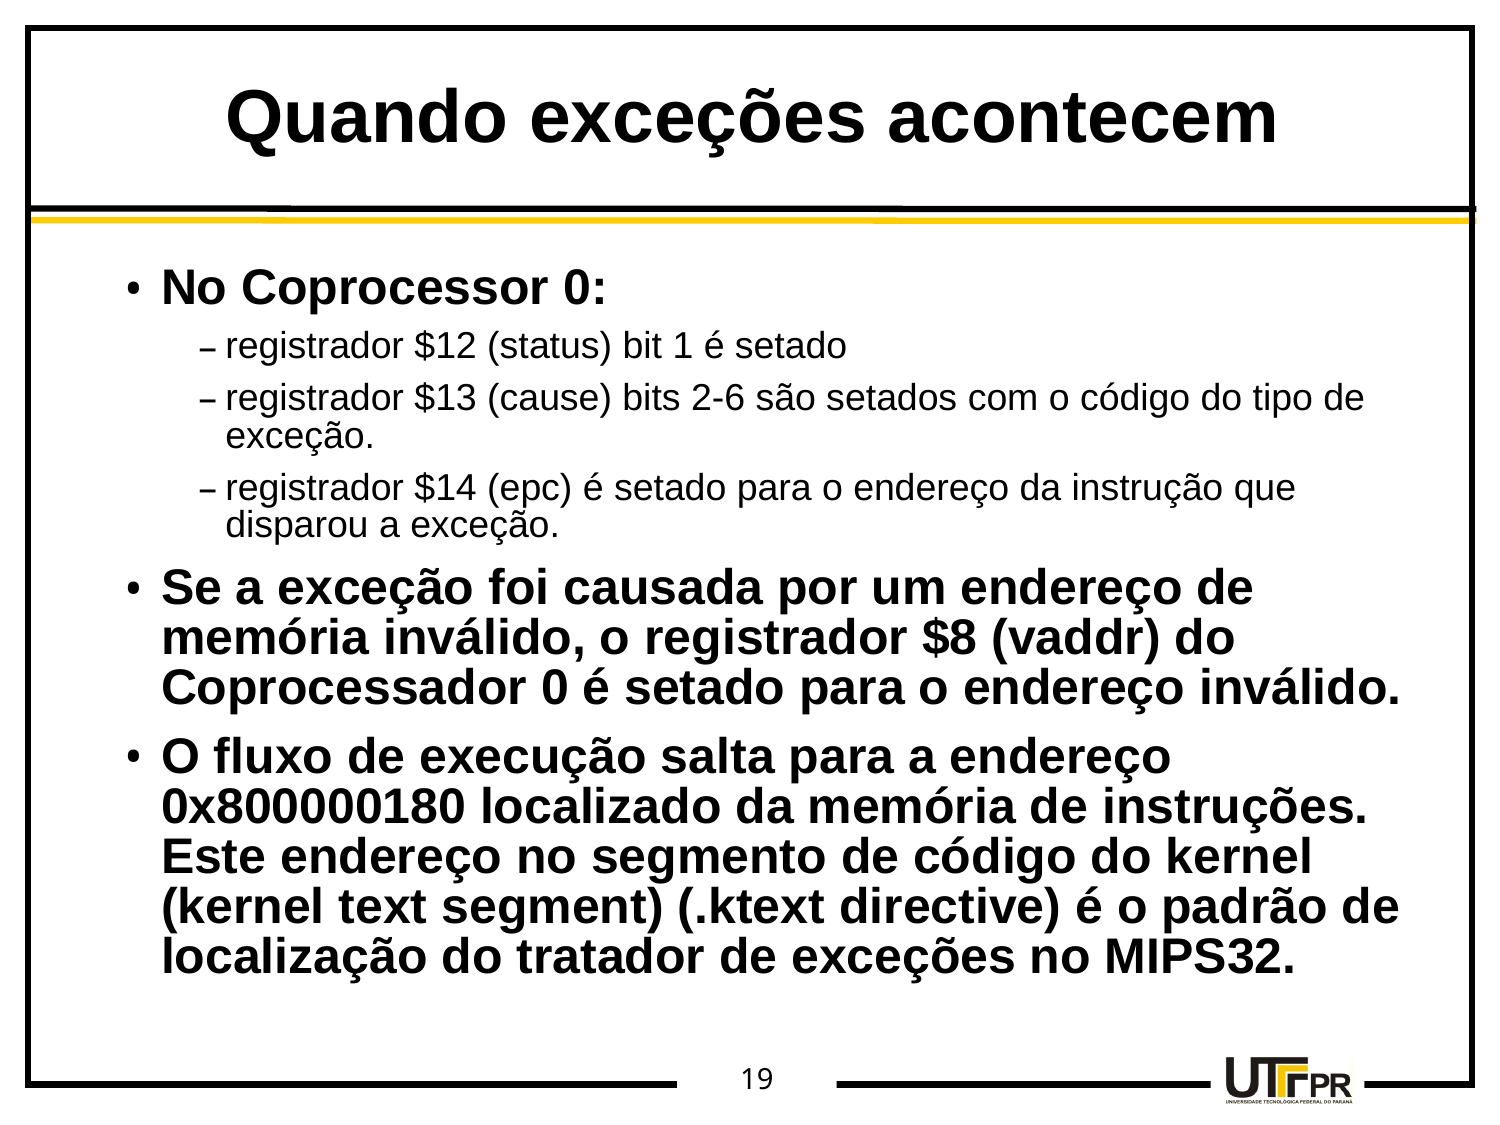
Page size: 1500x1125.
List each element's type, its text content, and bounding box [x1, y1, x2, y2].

title Quando exceções acontecem [29, 29, 1477, 207]
picture [1225, 1057, 1353, 1104]
list No Coprocessor 0: registrador $12 (status) bit 1 é setado registrador $13 (cause) bits 2-6 são setados com o código do tipo de exceção. registrador $14 (epc) é setado para o endereço da instrução que disparou a exceção. Se a exceção foi causada por um endereço de memória inválido, o registrador $8 (vaddr) do Coprocessador 0 é setado para o endereço inválido. O fluxo de execução salta para a endereço 0x800000180 localizado da memória de instruções. Este endereço no segmento de código do kernel (kernel text segment) (.ktext directive) é o padrão de localização do tratador de exceções no MIPS32. [72, 257, 1428, 1027]
